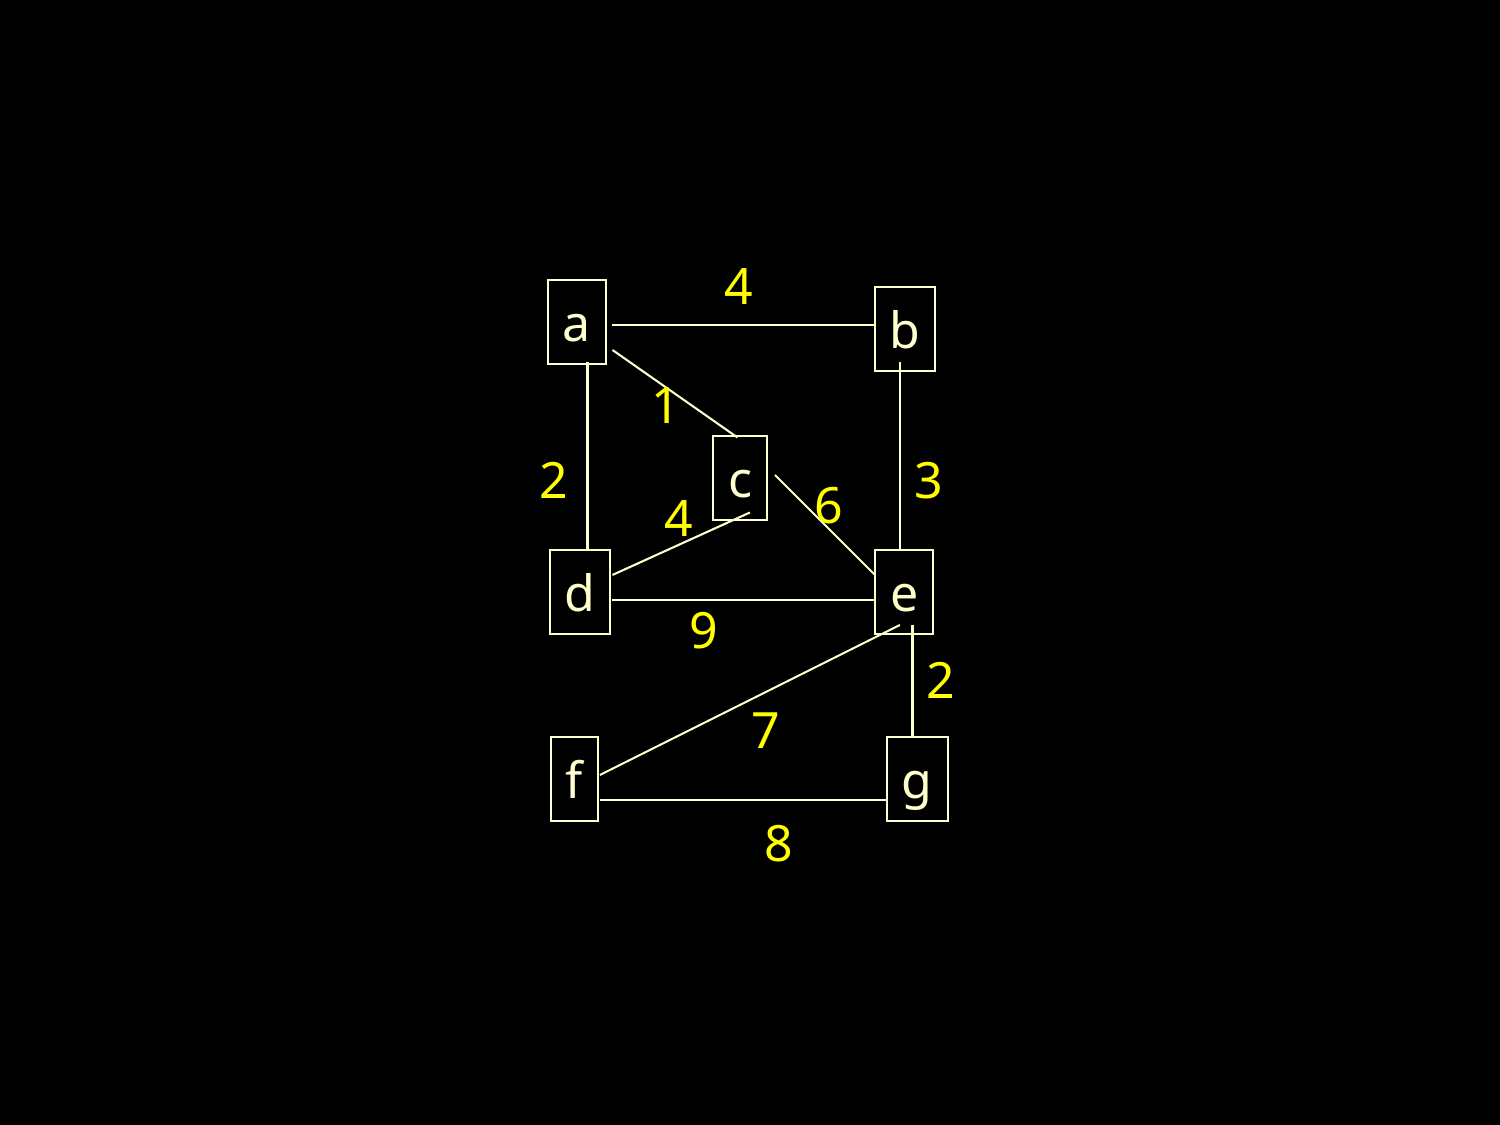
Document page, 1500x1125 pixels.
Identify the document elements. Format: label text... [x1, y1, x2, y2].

text_box b [874, 287, 936, 372]
text_box d [549, 549, 611, 634]
text_box 7 [737, 687, 796, 772]
text_box g [887, 737, 948, 822]
text_box 8 [749, 799, 808, 884]
text_box e [875, 549, 934, 634]
text_box 2 [912, 637, 971, 722]
text_box 3 [899, 437, 958, 522]
text_box c [713, 436, 768, 521]
text_box 9 [674, 587, 733, 672]
text_box 4 [649, 474, 708, 559]
text_box f [550, 737, 598, 822]
text_box a [547, 280, 606, 365]
text_box 6 [799, 462, 858, 547]
text_box 2 [524, 437, 583, 522]
text_box 4 [709, 242, 768, 327]
text_box 1 [637, 362, 696, 447]
